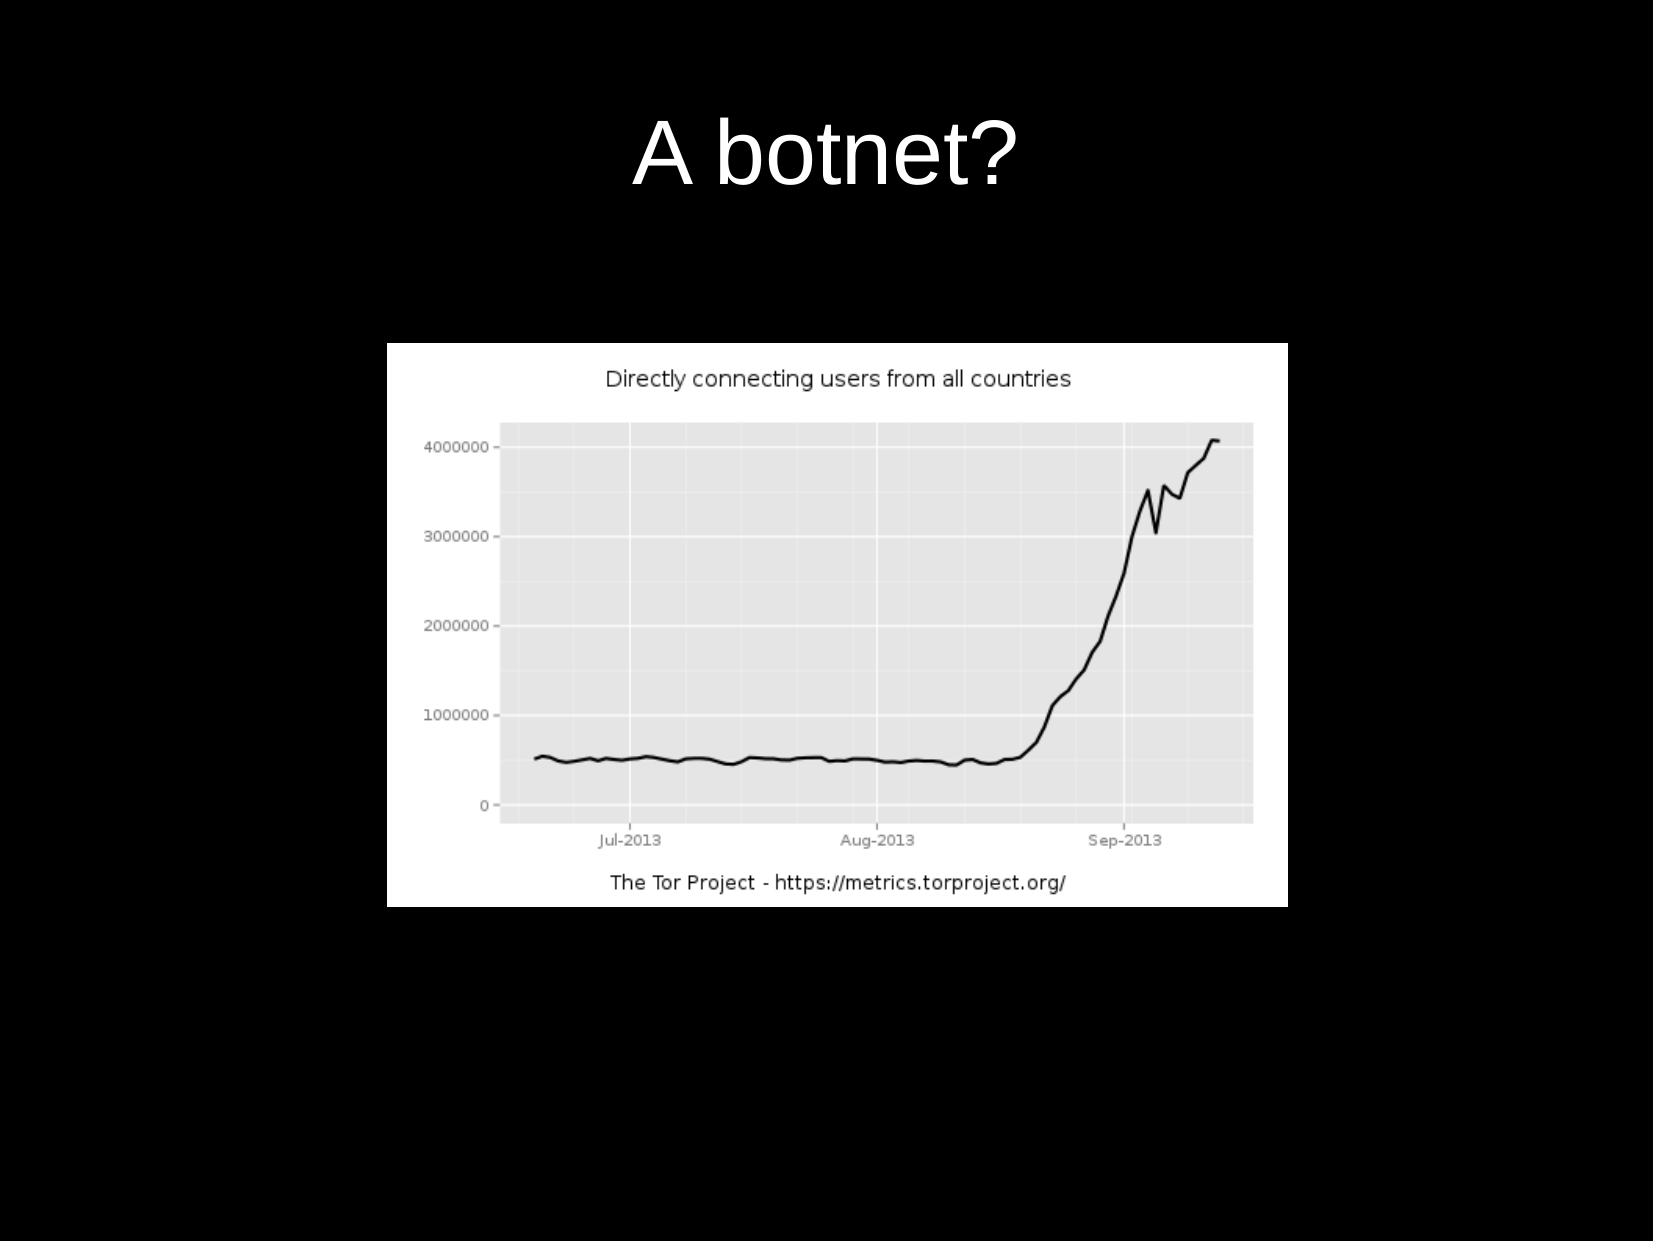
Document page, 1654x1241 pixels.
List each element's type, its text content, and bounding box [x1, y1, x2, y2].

title A botnet? [82, 49, 1571, 257]
picture [387, 343, 1288, 907]
